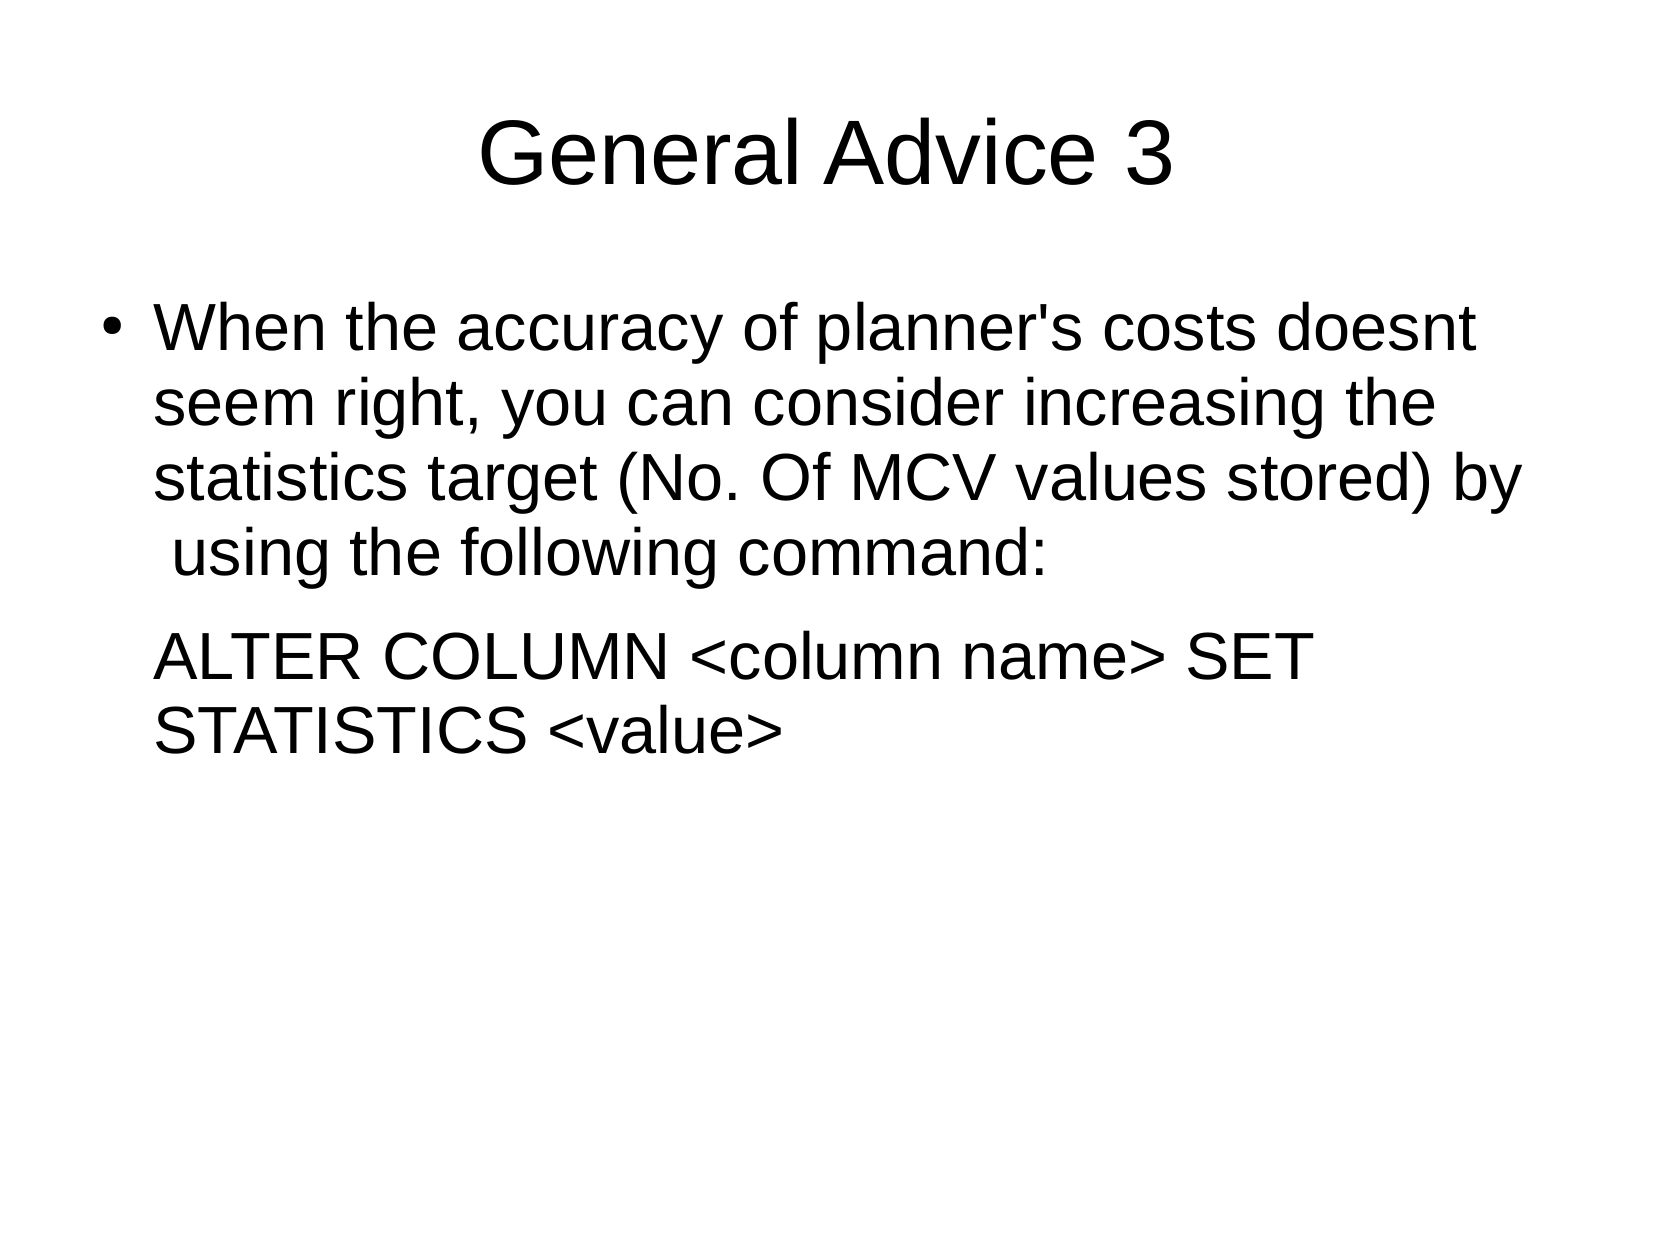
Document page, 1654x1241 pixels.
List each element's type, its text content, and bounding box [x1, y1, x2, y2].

title General Advice 3 [82, 49, 1571, 257]
list When the accuracy of planner's costs doesnt seem right, you can consider increasing the statistics target (No. Of MCV values stored) by using the following command: ALTER COLUMN <column name> SET STATISTICS <value> [82, 290, 1538, 1010]
